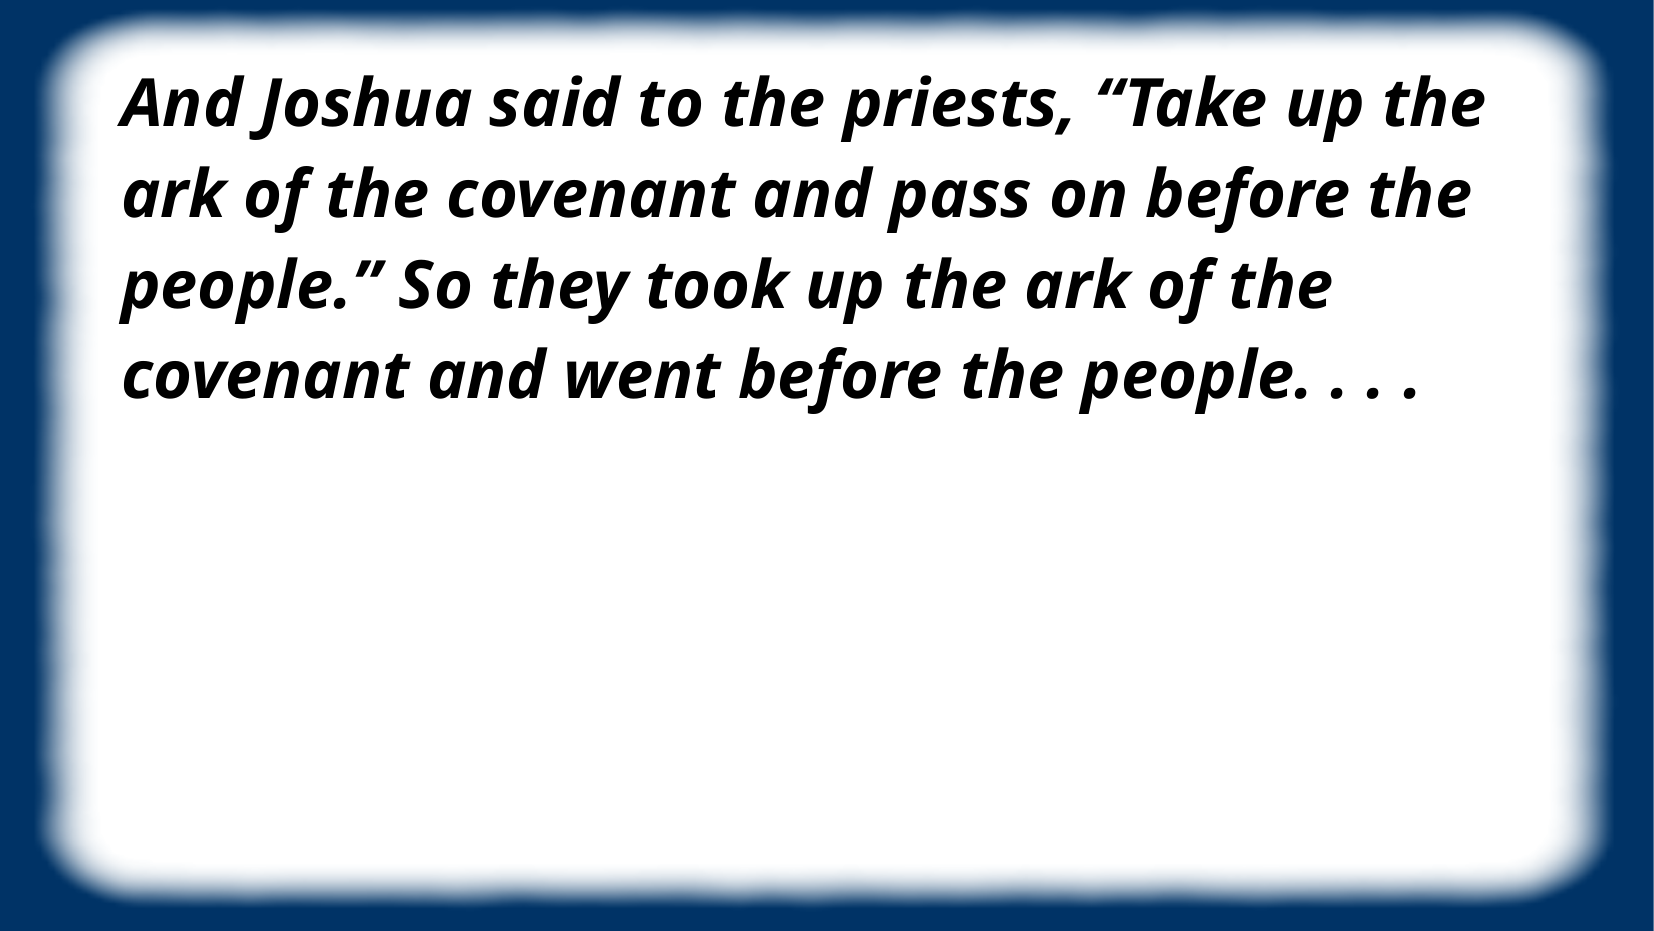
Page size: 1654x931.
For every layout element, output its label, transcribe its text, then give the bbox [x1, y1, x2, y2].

picture [0, 0, 1654, 931]
text_box And Joshua said to the priests, “Take up the ark of the covenant and pass on before the people.” So they took up the ark of the covenant and went before the people. . . . [106, 47, 1561, 418]
